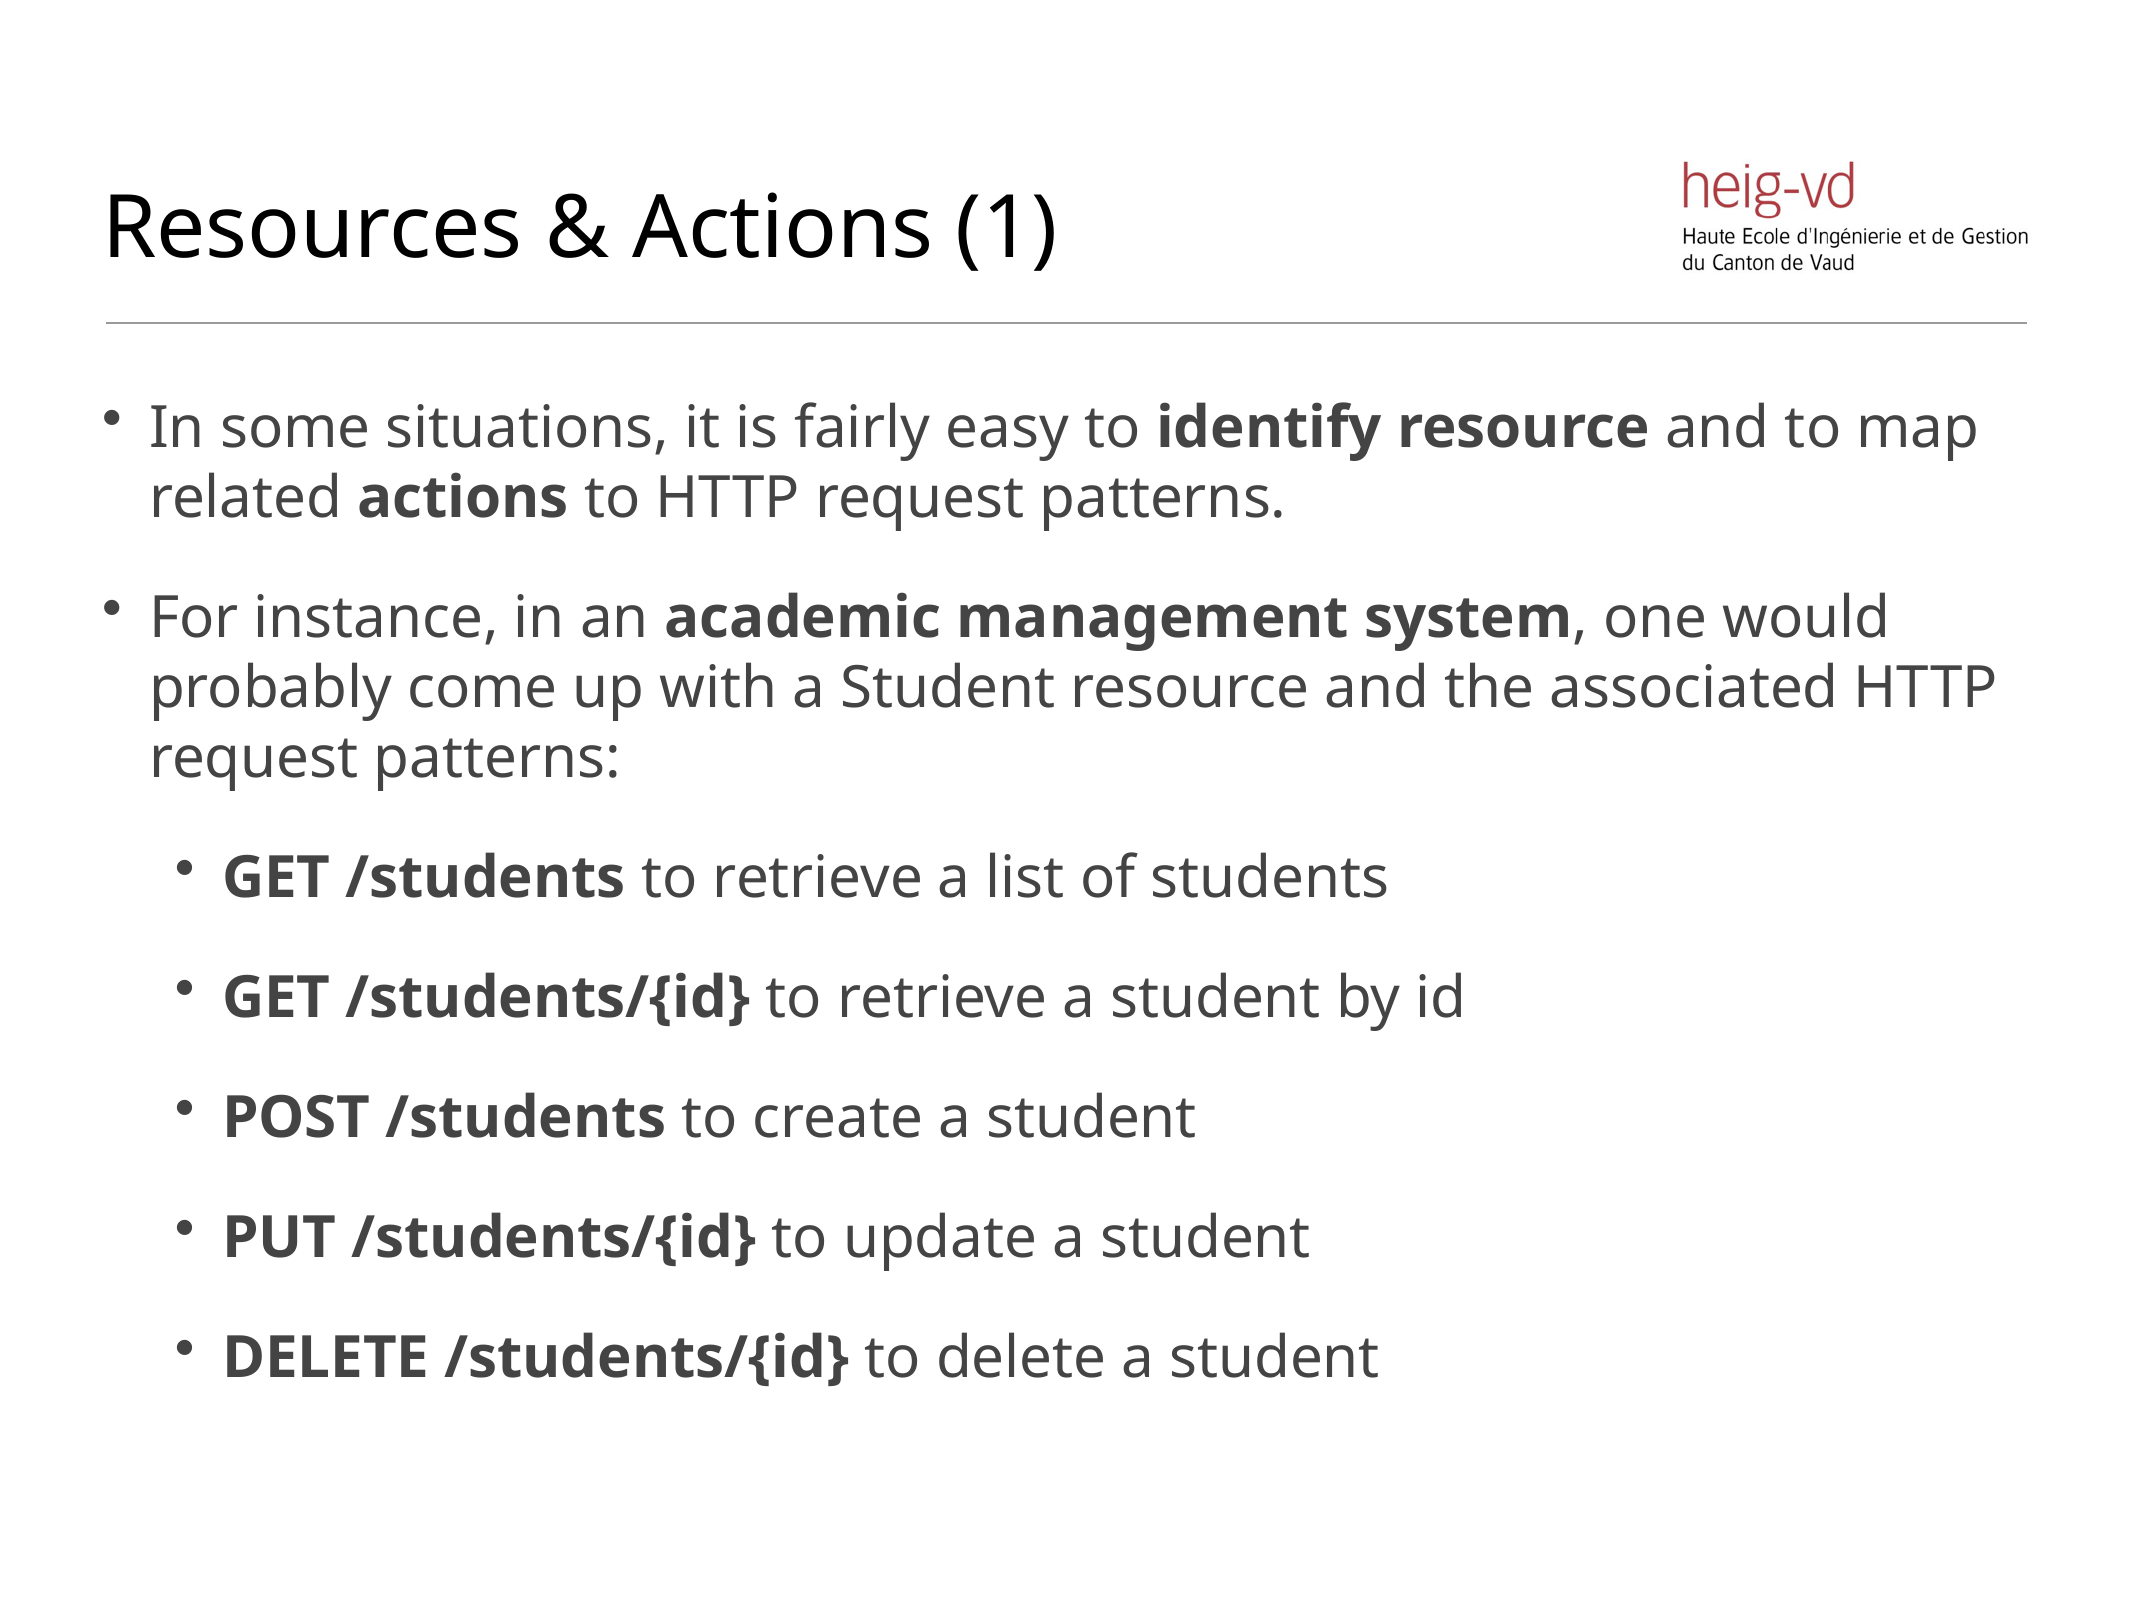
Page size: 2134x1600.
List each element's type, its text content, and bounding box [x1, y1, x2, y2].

title Resources & Actions (1) [93, 54, 2040, 284]
list In some situations, it is fairly easy to identify resource and to map related actions to HTTP request patterns. For instance, in an academic management system, one would probably come up with a Student resource and the associated HTTP request patterns: GET /students to retrieve a list of students GET /students/{id} to retrieve a student by id POST /students to create a student PUT /students/{id} to update a student DELETE /students/{id} to delete a student [93, 381, 2040, 1459]
